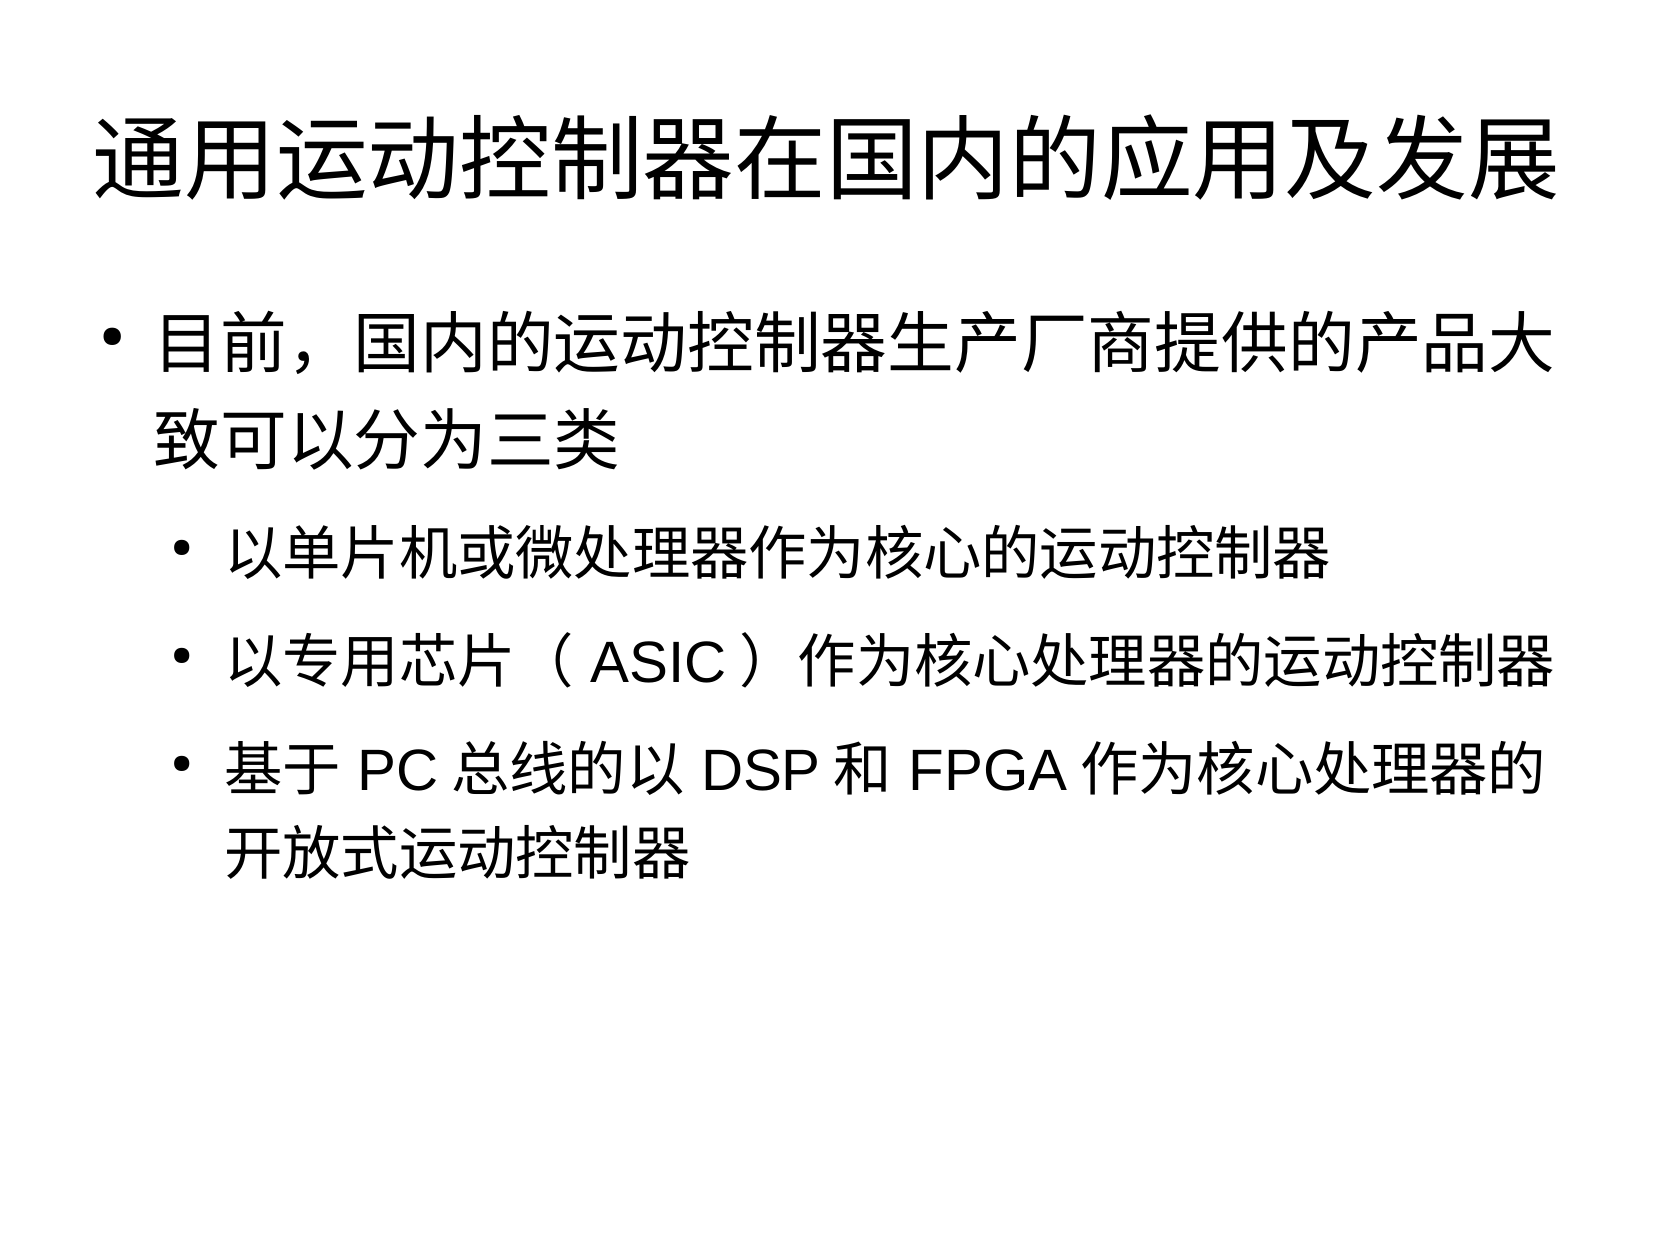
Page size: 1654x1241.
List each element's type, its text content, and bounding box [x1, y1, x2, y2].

title 通用运动控制器在国内的应用及发展 [82, 56, 1571, 250]
list 目前，国内的运动控制器生产厂商提供的产品大致可以分为三类 以单片机或微处理器作为核心的运动控制器 以专用芯片（ASIC）作为核心处理器的运动控制器 基于PC总线的以DSP和FPGA作为核心处理器的开放式运动控制器 [82, 290, 1571, 1094]
